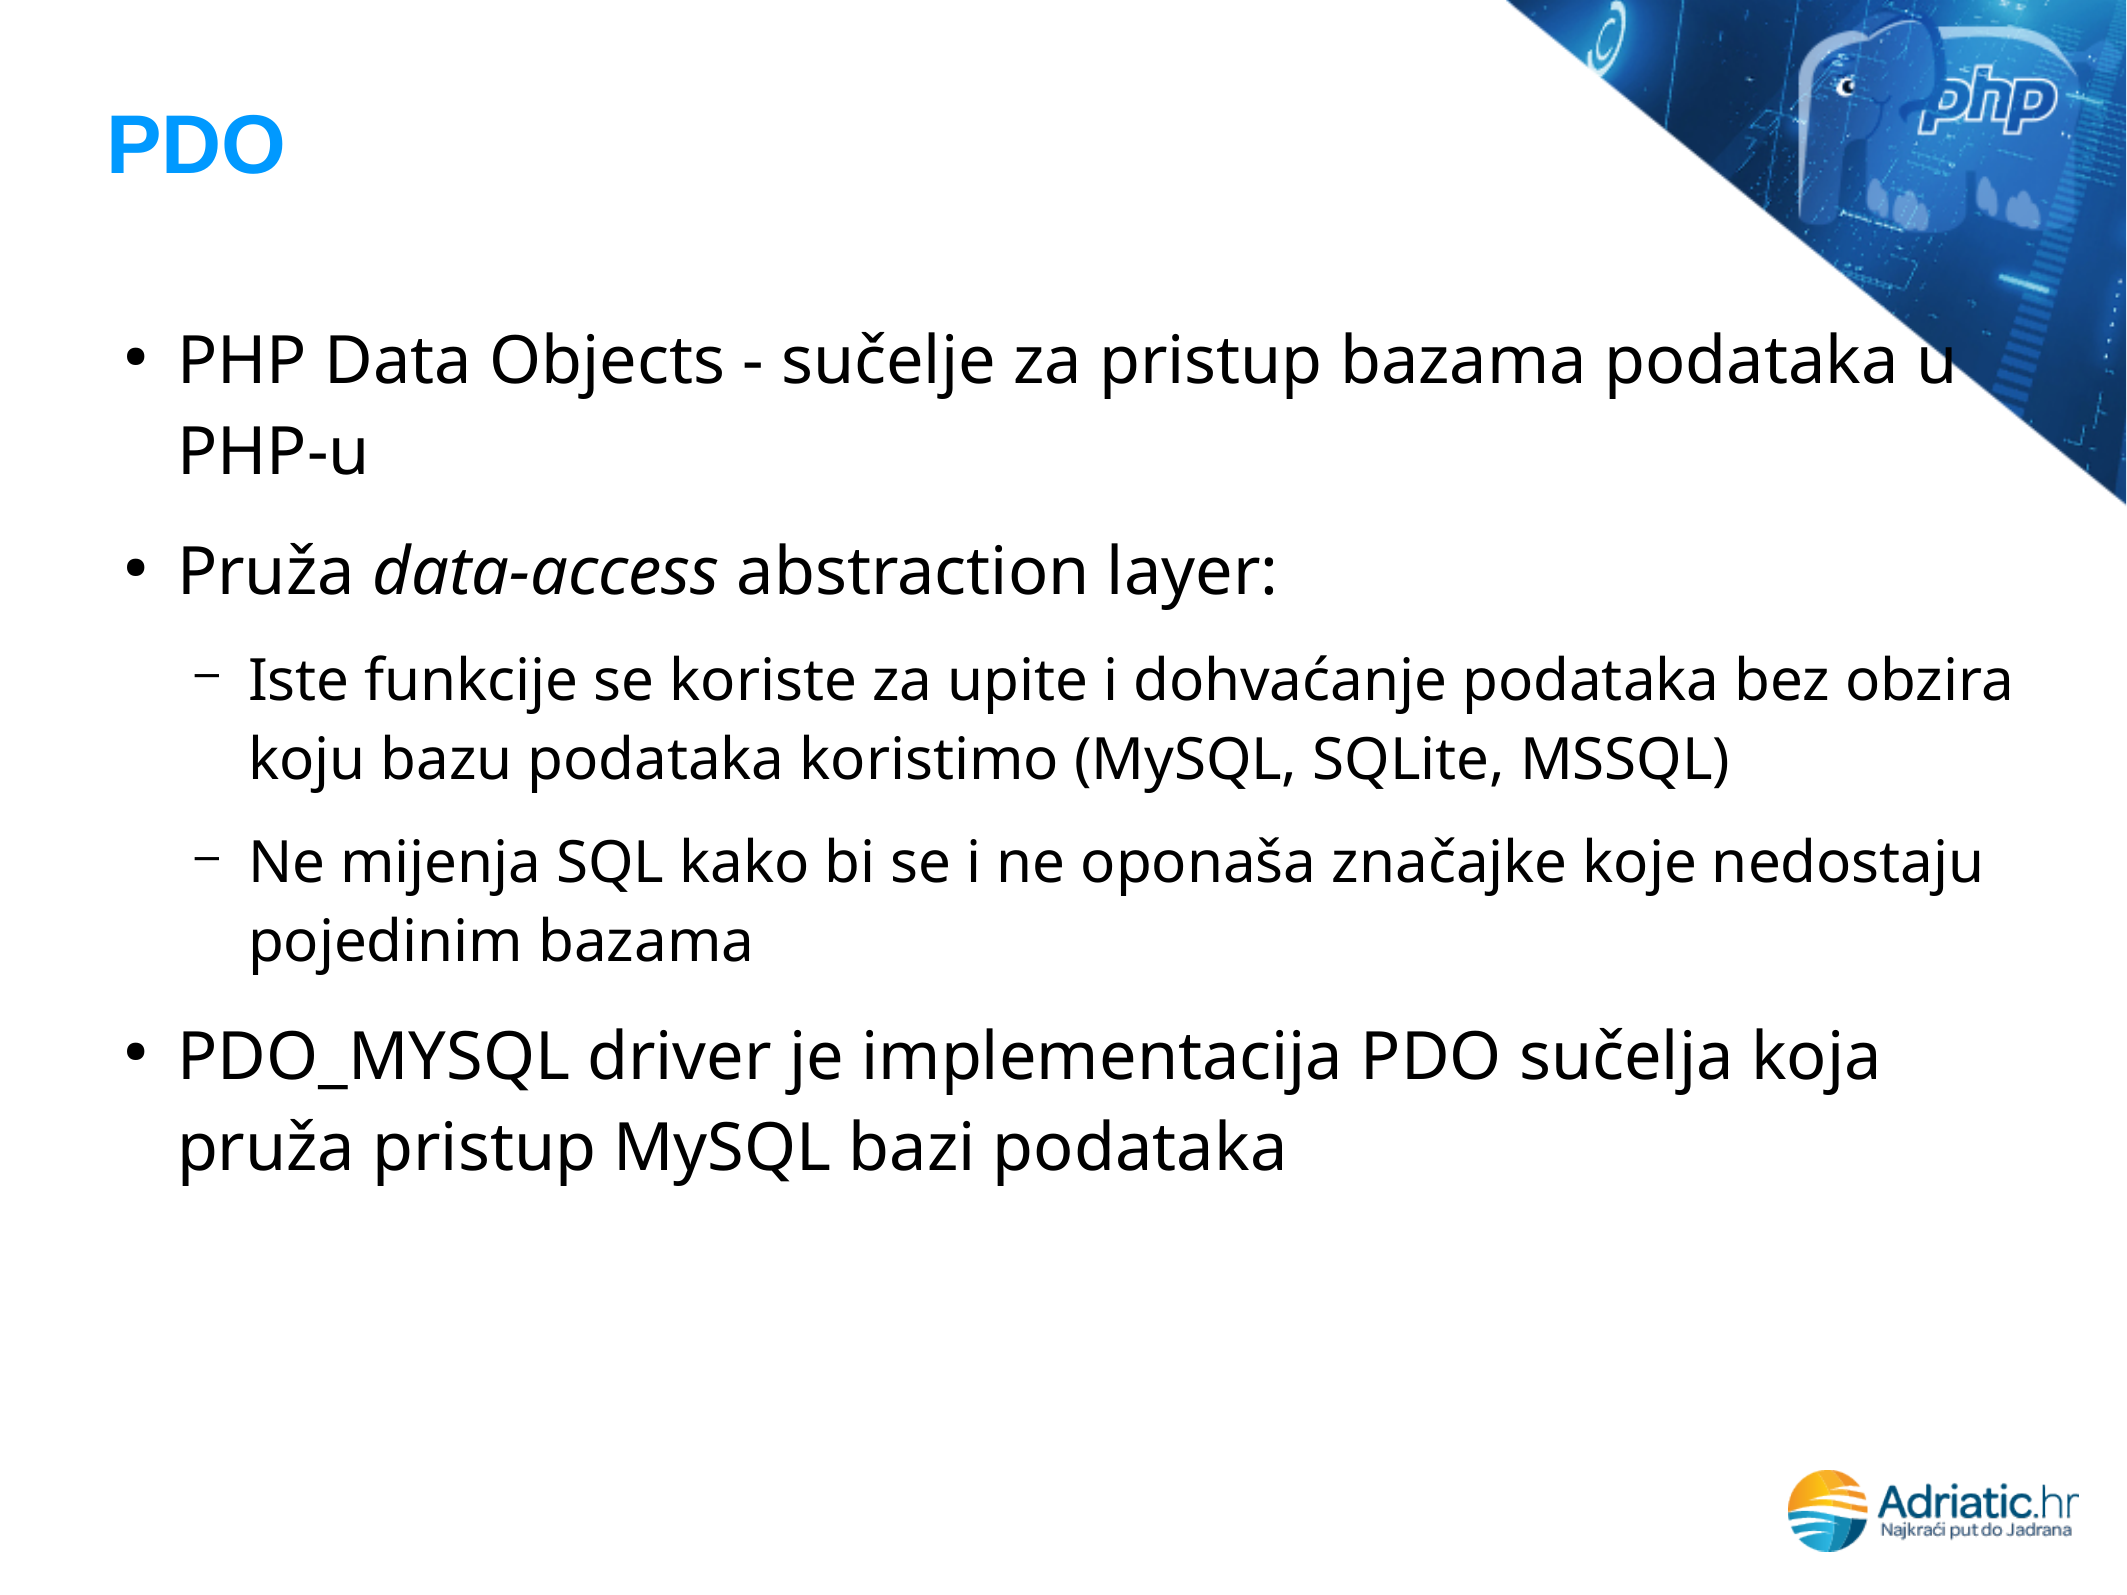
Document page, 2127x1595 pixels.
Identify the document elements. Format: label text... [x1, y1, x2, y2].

picture [1505, 0, 2127, 625]
picture [1788, 1470, 2079, 1552]
title PDO [106, 70, 1630, 219]
list PHP Data Objects - sučelje za pristup bazama podataka u PHP-u Pruža data-access abstraction layer: Iste funkcije se koriste za upite i dohvaćanje podataka bez obzira koju bazu podataka koristimo (MySQL, SQLite, MSSQL) Ne mijenja SQL kako bi se i ne oponaša značajke koje nedostaju pojedinim bazama PDO_MYSQL driver je implementacija PDO sučelja koja pruža pristup MySQL bazi podataka [106, 312, 2020, 1453]
